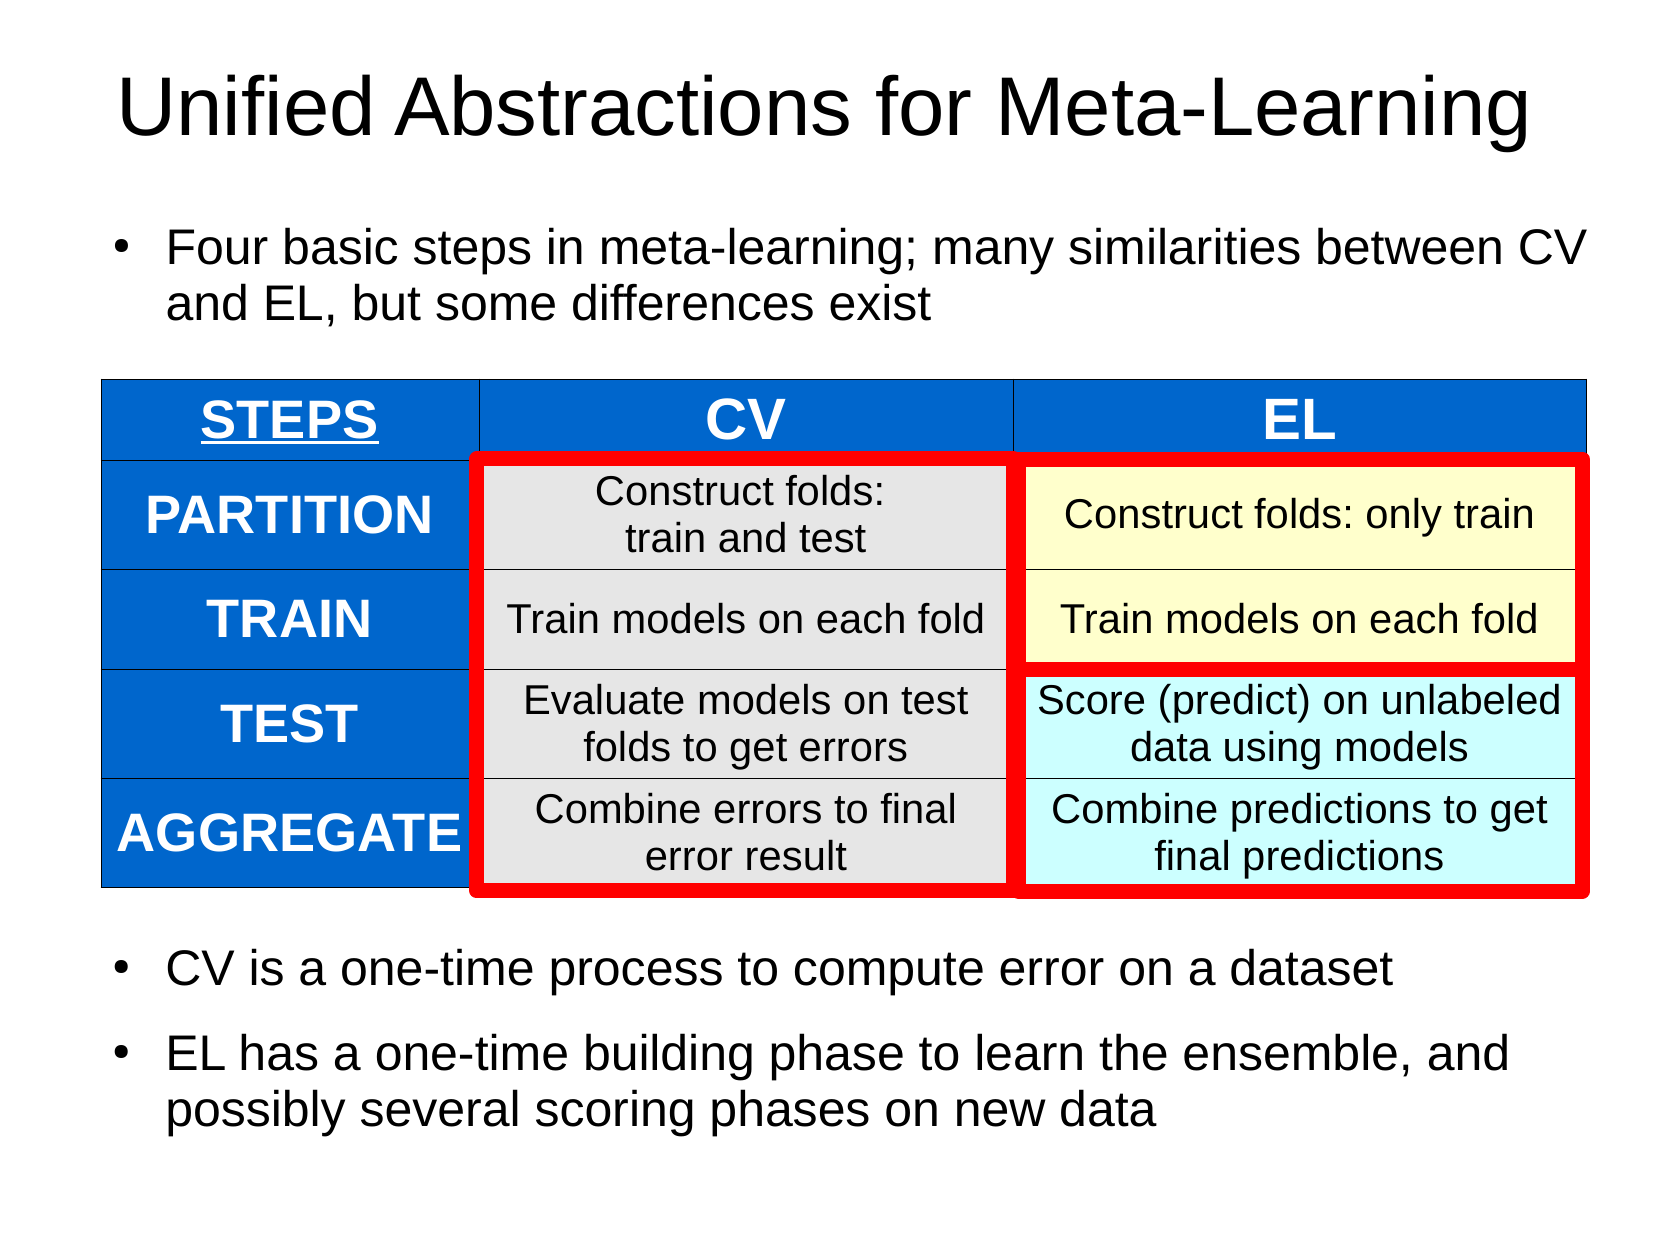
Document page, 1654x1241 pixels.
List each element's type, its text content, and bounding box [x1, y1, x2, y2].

table_cell PARTITION [102, 461, 469, 569]
table_cell Combine errors to final error result [484, 779, 1006, 883]
table_cell TRAIN [102, 570, 469, 669]
title Unified Abstractions for Meta-Learning [75, 45, 1576, 233]
table_cell Evaluate models on test folds to get errors [484, 670, 1006, 778]
table_cell Train models on each fold [1026, 570, 1575, 662]
table_cell Train models on each fold [484, 570, 1006, 669]
table_cell Combine predictions to get final predictions [1026, 779, 1575, 884]
table_cell TEST [102, 670, 469, 778]
list Four basic steps in meta-learning; many similarities between CV and EL, but some differences exist [94, 219, 1595, 376]
list CV is a one-time process to compute error on a dataset EL has a one-time building phase to learn the ensemble, and possibly several scoring phases on new data [94, 940, 1595, 1137]
table_cell Score (predict) on unlabeled data using models [1026, 677, 1575, 778]
table_header STEPS [102, 380, 479, 460]
table_cell AGGREGATE [102, 779, 469, 887]
table_cell Construct folds: train and test [484, 466, 1006, 569]
table_header CV [480, 380, 1013, 451]
table_header EL [1014, 380, 1586, 452]
table_cell Construct folds: only train [1026, 467, 1575, 569]
